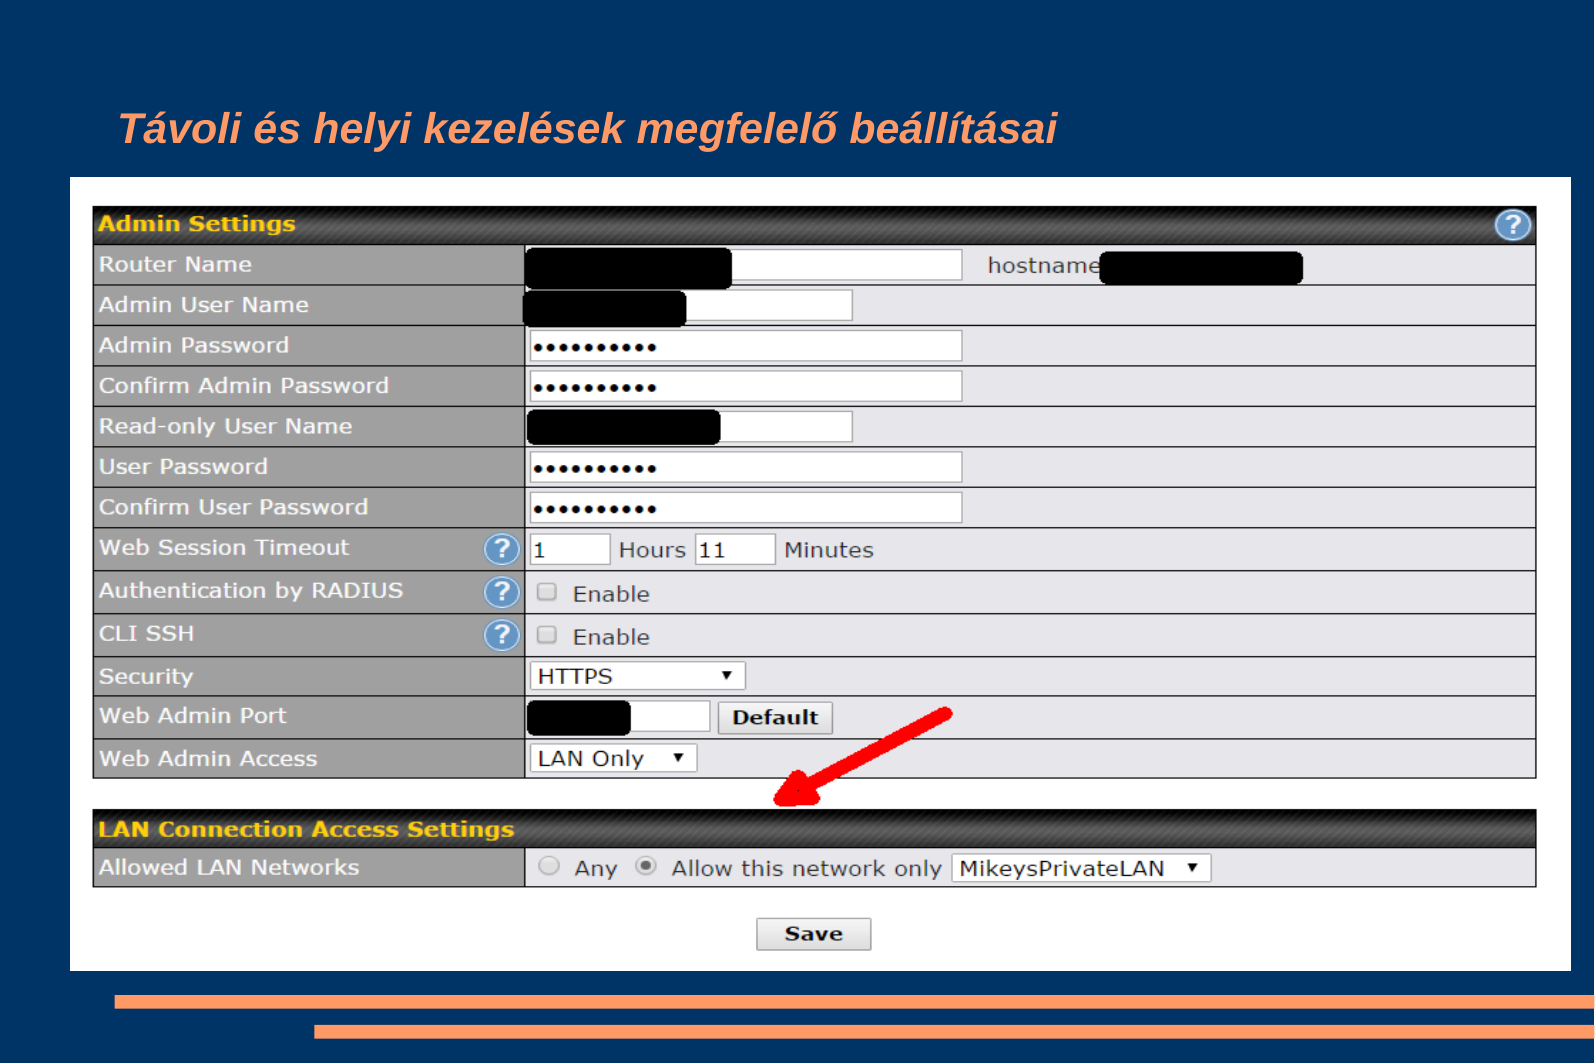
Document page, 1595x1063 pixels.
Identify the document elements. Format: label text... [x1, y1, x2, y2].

title Távoli és helyi kezelések megfelelő beállításai [117, 39, 1479, 177]
picture [70, 177, 1571, 971]
